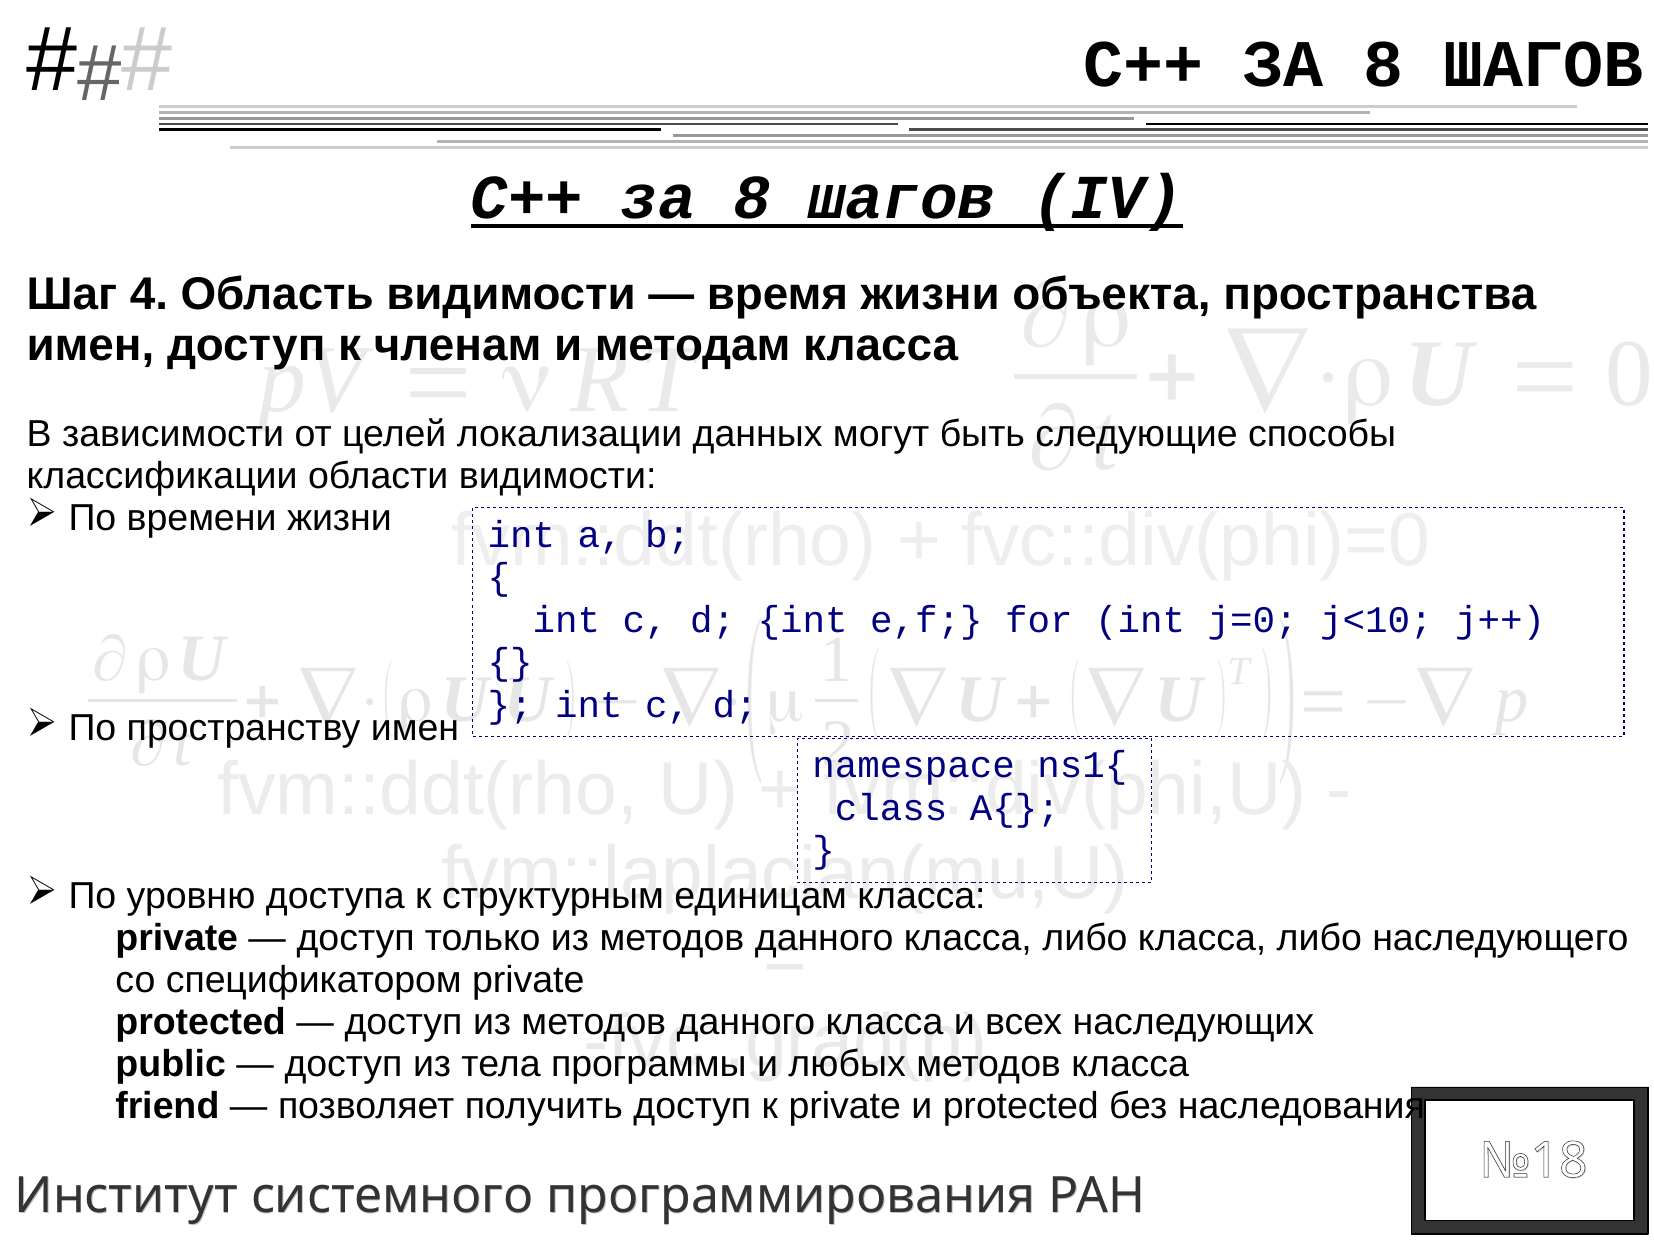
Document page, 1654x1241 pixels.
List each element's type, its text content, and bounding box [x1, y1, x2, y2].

text_box Шаг 4. Область видимости — время жизни объекта, пространства имен, доступ к членам и методам класса В зависимости от целей локализации данных могут быть следующие способы классификации области видимости: По времени жизни По пространству имен По уровню доступа к структурным единицам класса: private — доступ только из методов данного класса, либо класса, либо наследующего со спецификатором private protected — доступ из методов данного класса и всех наследующих public — доступ из тела программы и любых методов класса friend — позволяет получить доступ к private и protected без наследования [11, 260, 1648, 1134]
text_box int a, b; { int c, d; {int e,f;} for (int j=0; j<10; j++) {} }; int c, d; [472, 507, 1625, 737]
text_box namespace ns1{ class A{}; } [797, 738, 1152, 883]
title C++ за 8 шагов (IV) [0, 147, 1654, 257]
